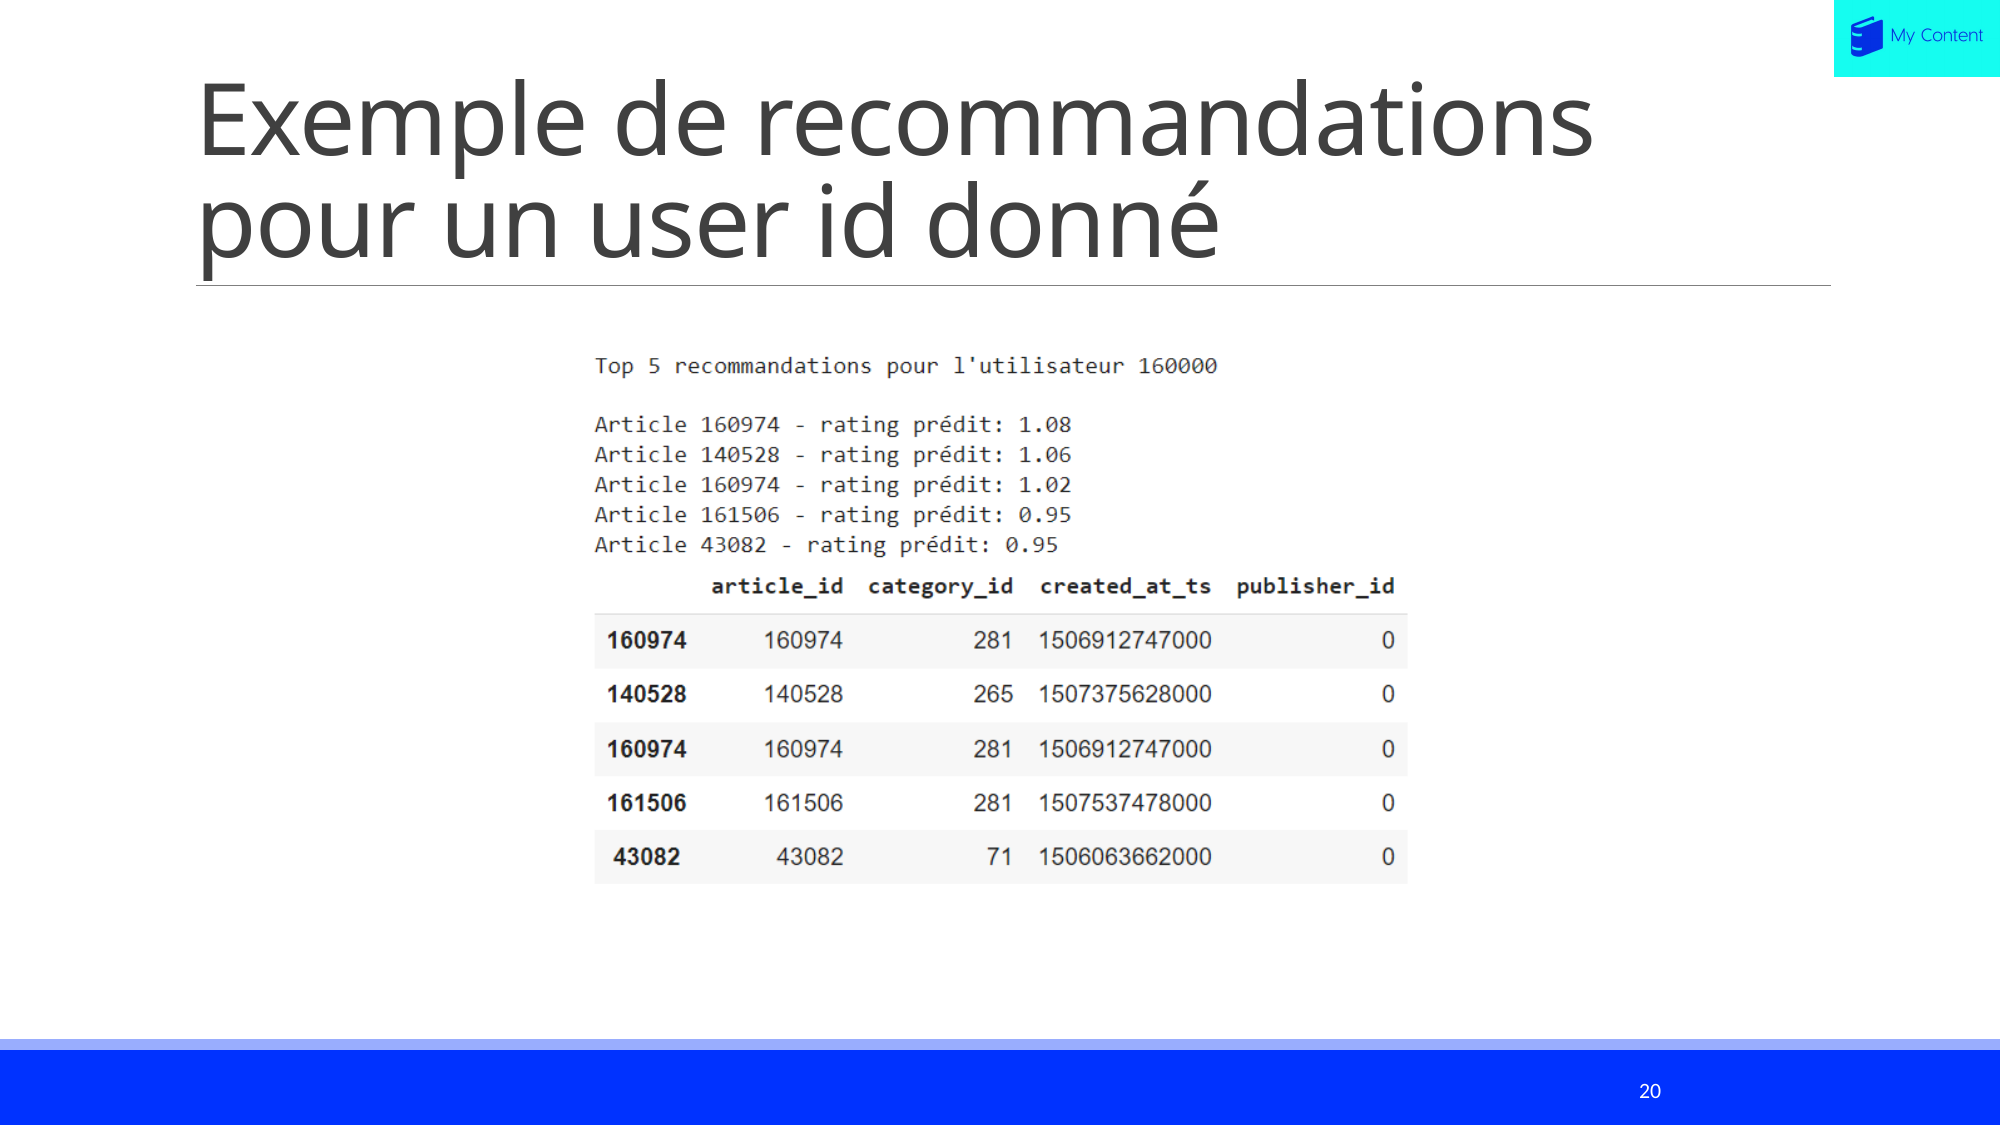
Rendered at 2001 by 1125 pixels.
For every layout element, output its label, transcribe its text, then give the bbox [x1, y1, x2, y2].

picture [1834, 0, 2000, 77]
text_box [1624, 1059, 1840, 1120]
title Exemple de recommandations pour un user id donné [180, 47, 1831, 286]
picture [576, 337, 1434, 929]
